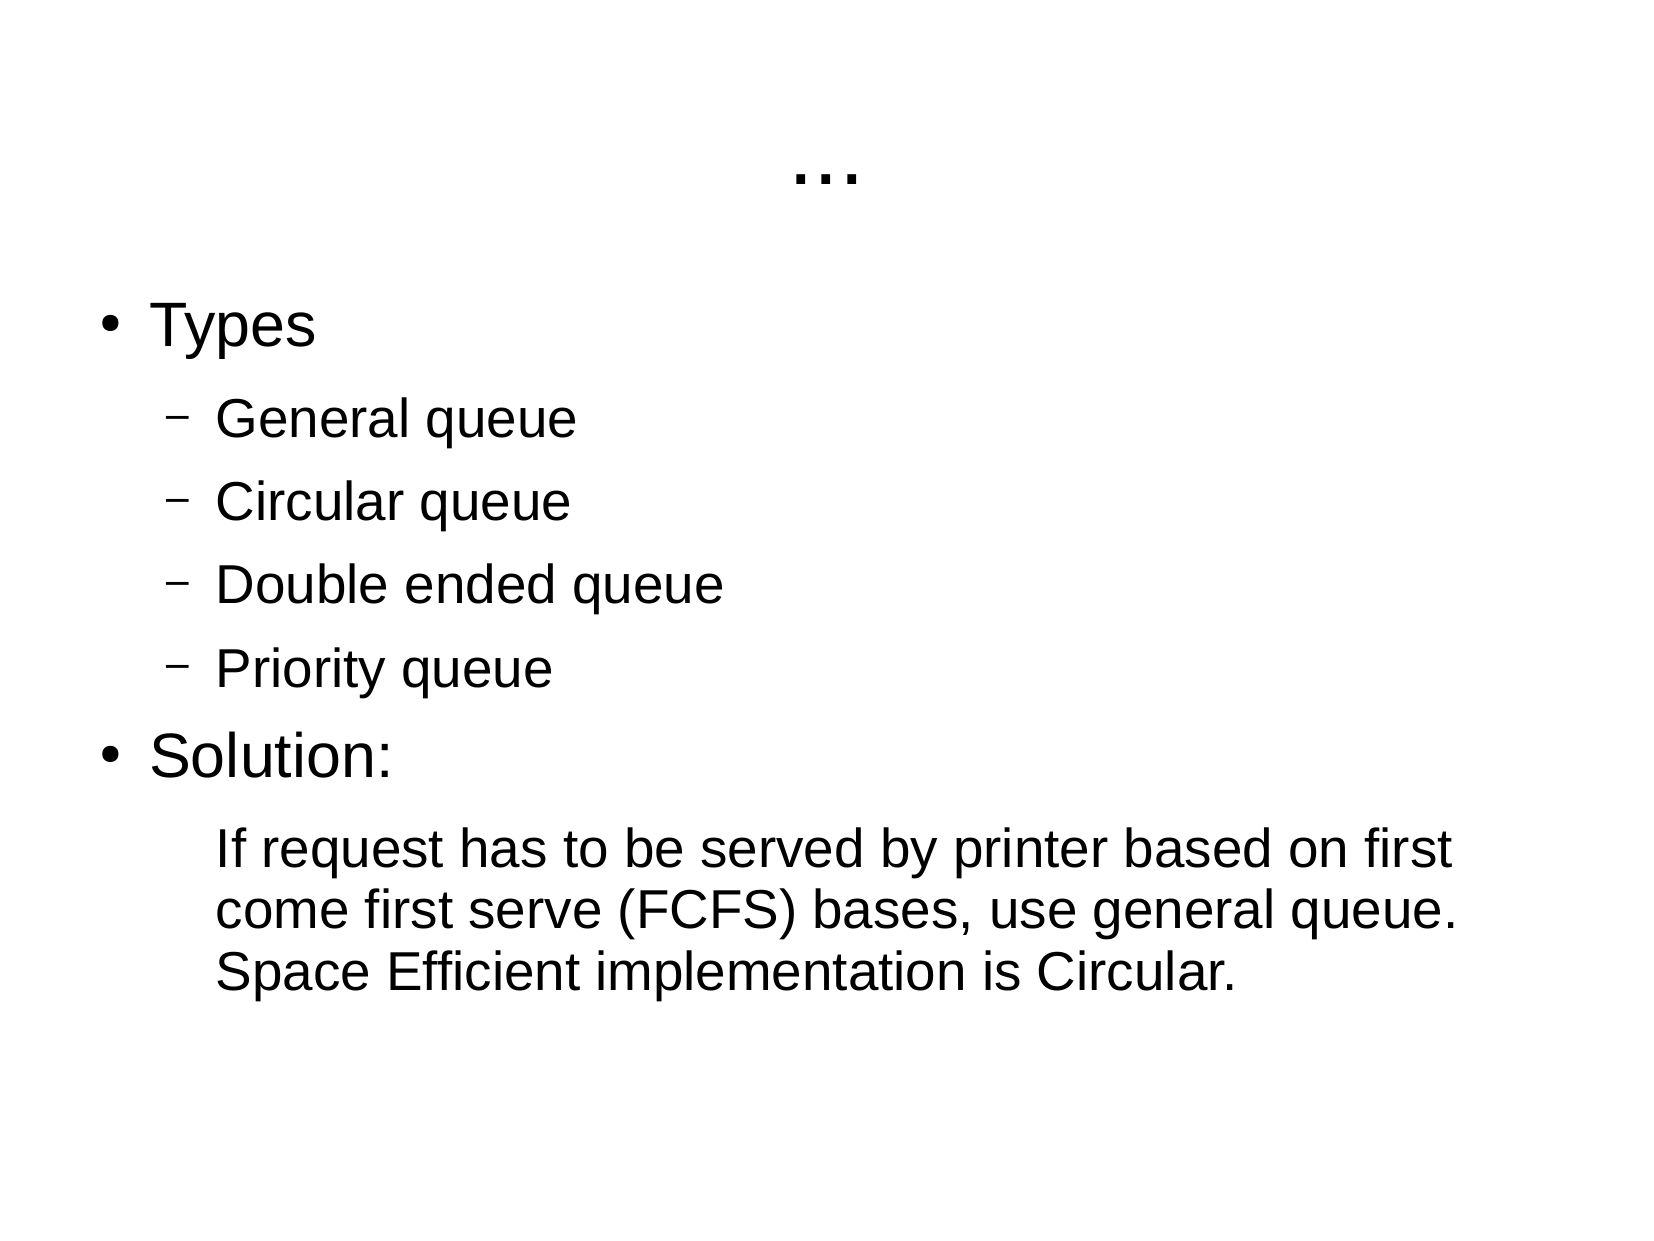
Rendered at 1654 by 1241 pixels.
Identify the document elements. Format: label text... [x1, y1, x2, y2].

list Types General queue Circular queue Double ended queue Priority queue Solution: If request has to be served by printer based on first come first serve (FCFS) bases, use general queue. Space Efficient implementation is Circular. [82, 290, 1571, 1010]
title ... [82, 49, 1571, 257]
